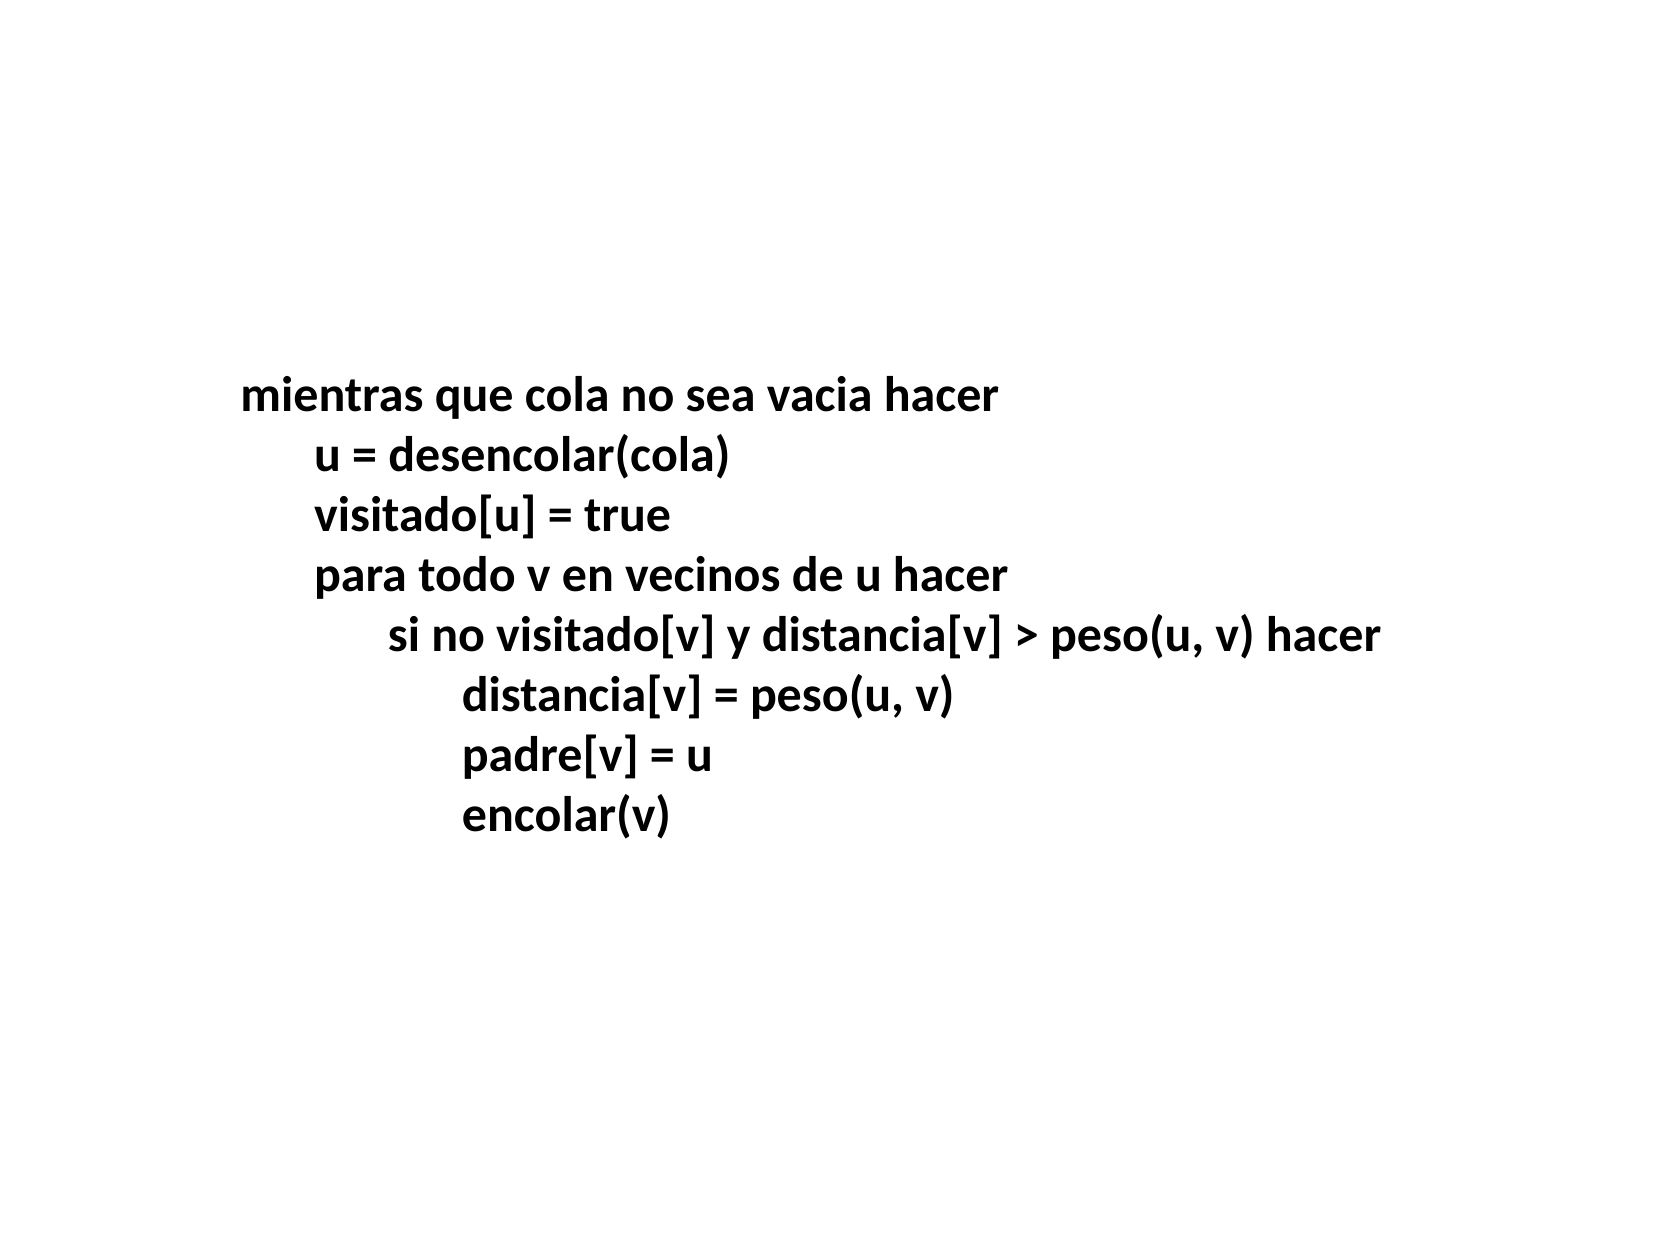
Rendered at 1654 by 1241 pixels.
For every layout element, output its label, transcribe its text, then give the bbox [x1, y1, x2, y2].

text_box mientras que cola no sea vacia hacer u = desencolar(cola) visitado[u] = true para todo v en vecinos de u hacer si no visitado[v] y distancia[v] > peso(u, v) hacer distancia[v] = peso(u, v) padre[v] = u encolar(v) [225, 354, 1409, 850]
